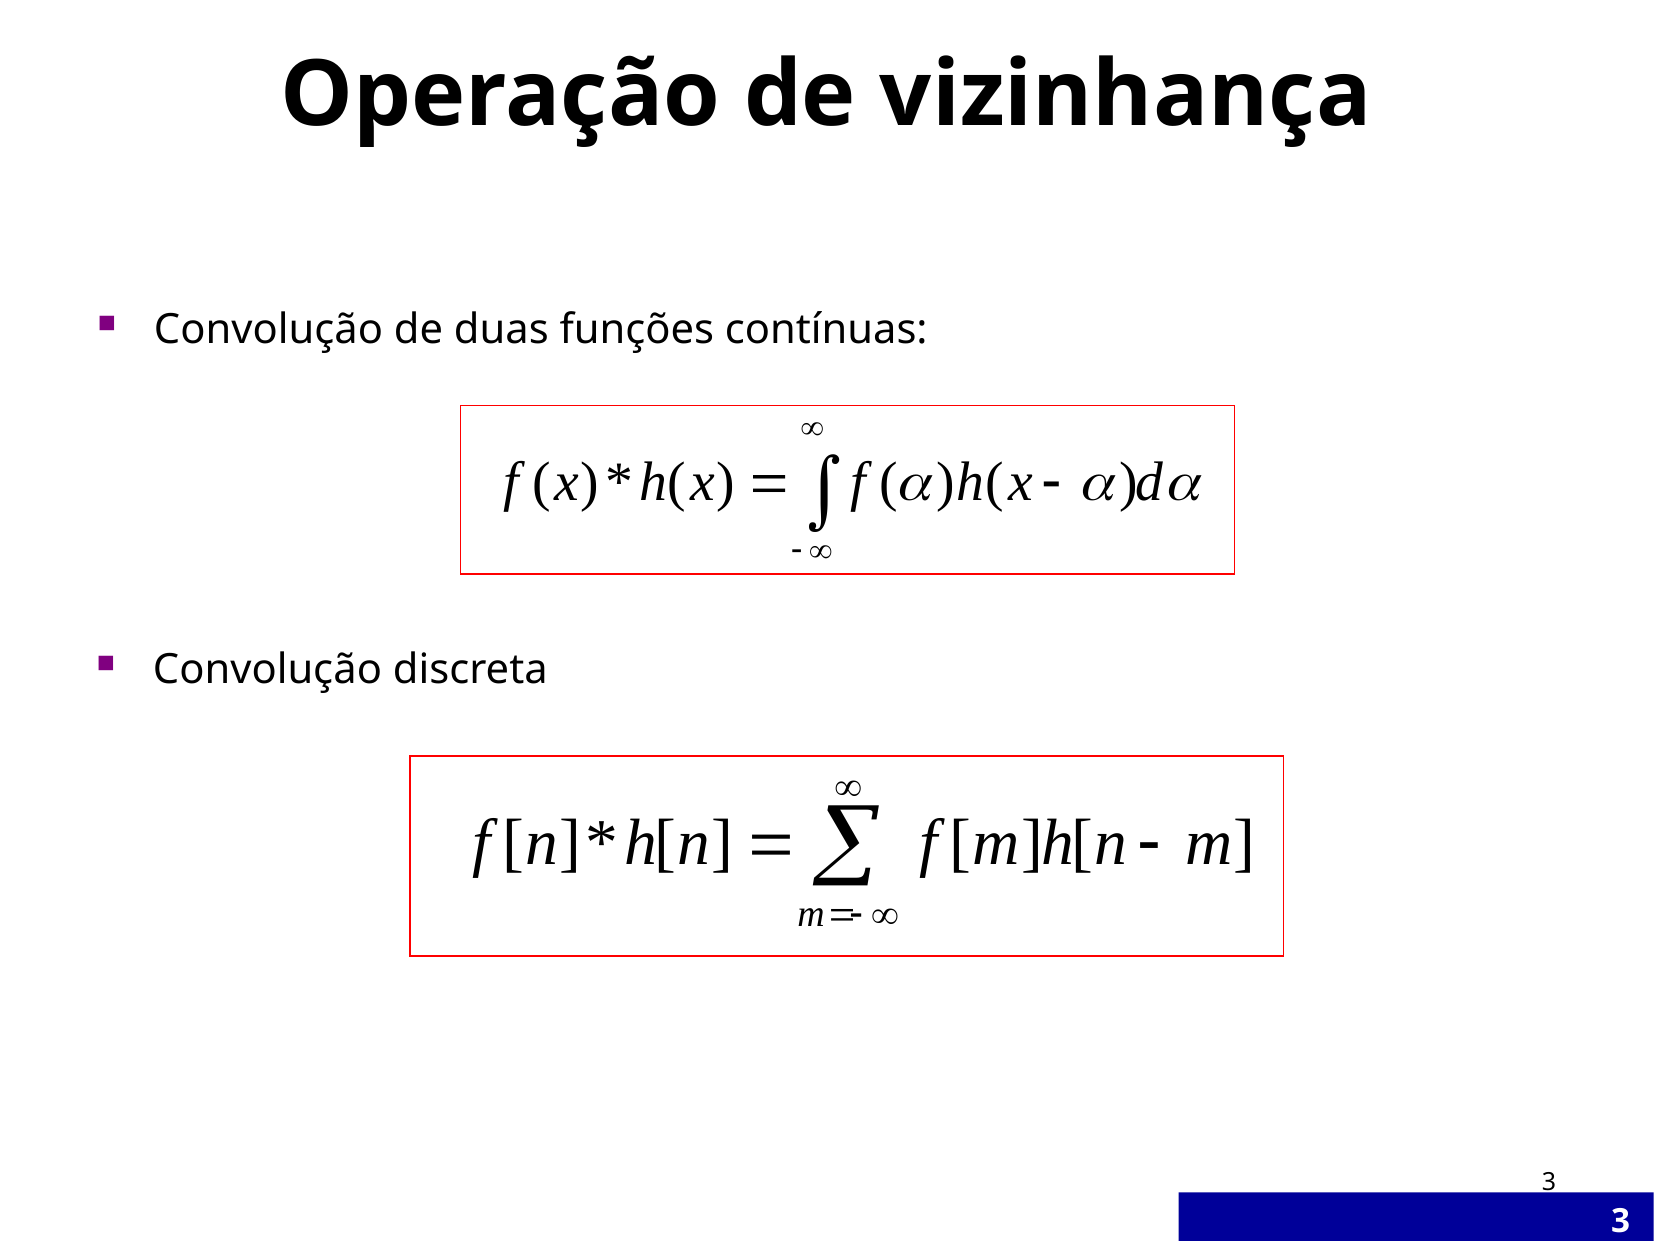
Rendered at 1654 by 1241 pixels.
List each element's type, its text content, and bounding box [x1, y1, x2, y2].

chart [484, 403, 1217, 571]
text_box Convolução discreta [81, 634, 1549, 726]
text_box <number> [1185, 1149, 1571, 1216]
text_box Convolução de duas funções contínuas: [82, 294, 1545, 388]
chart [450, 757, 1264, 942]
text_box Operação de vizinhança [0, 20, 1654, 158]
